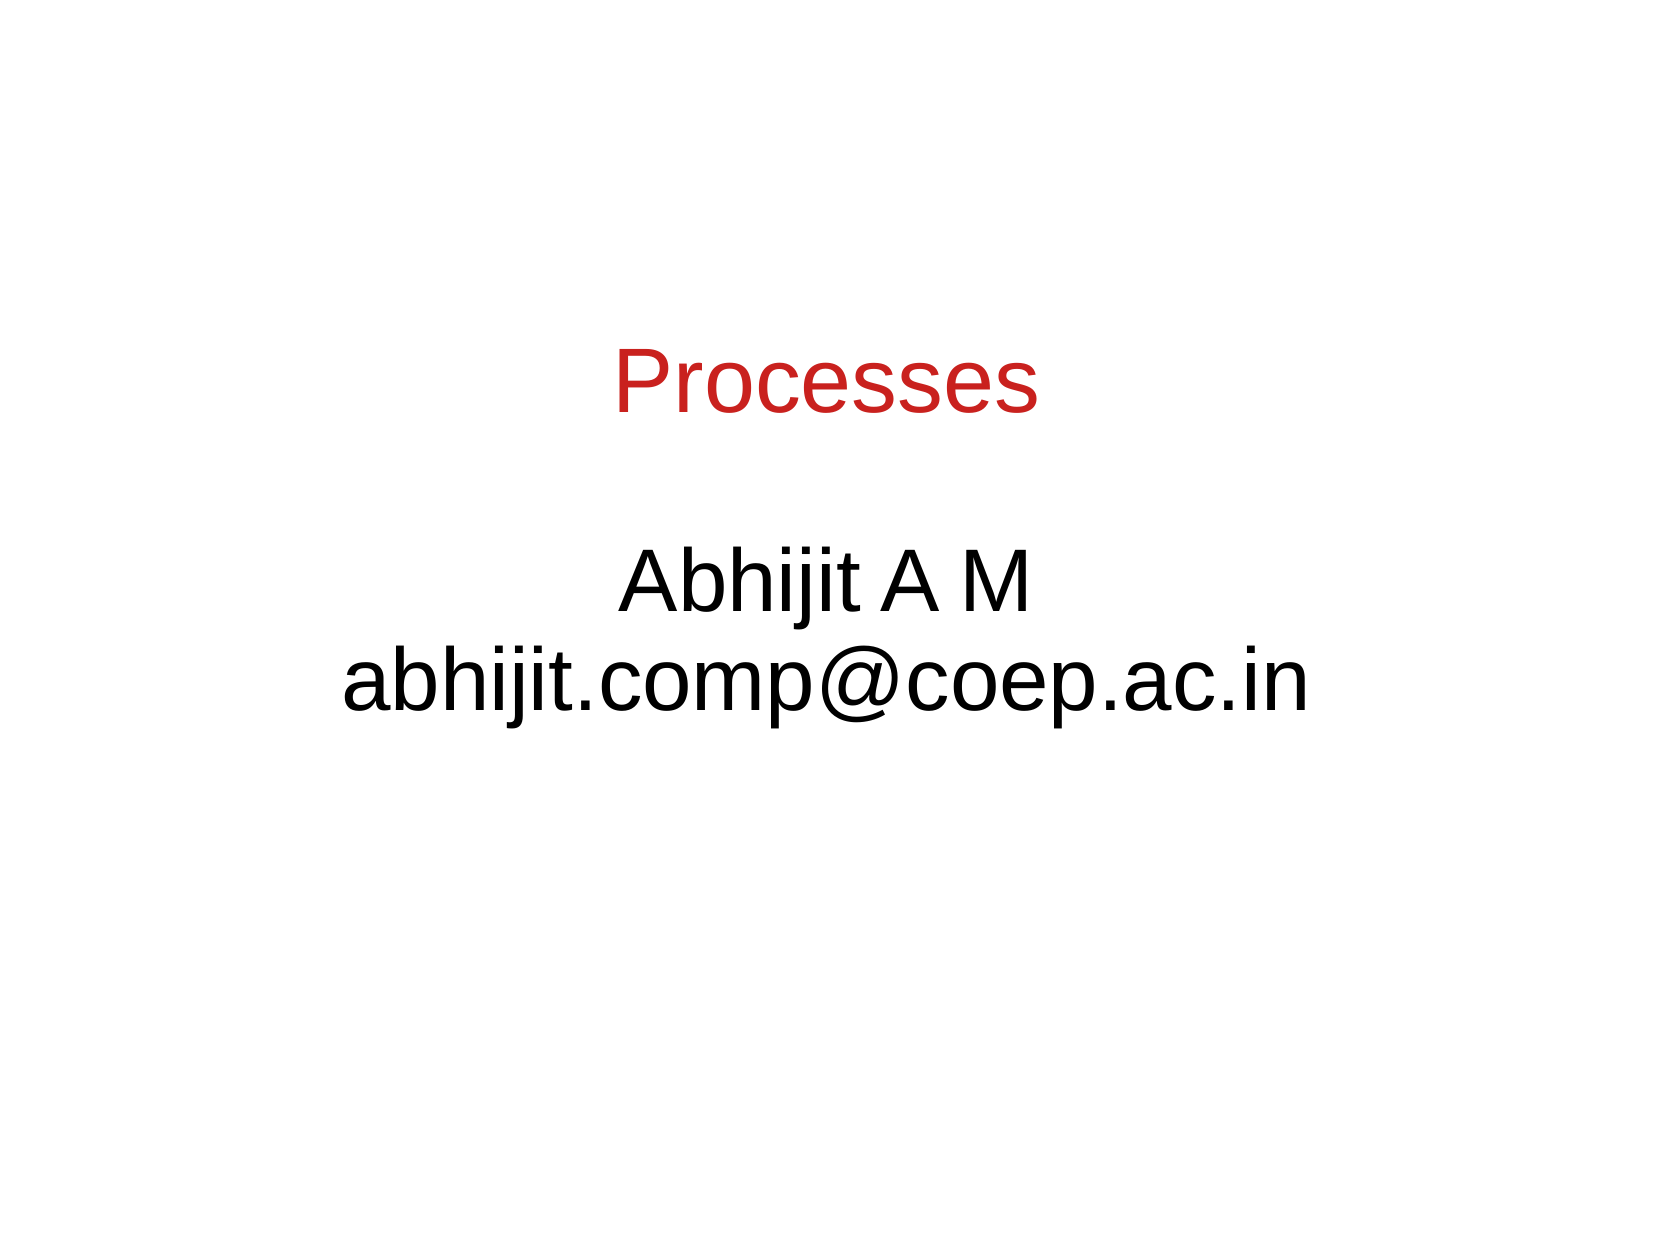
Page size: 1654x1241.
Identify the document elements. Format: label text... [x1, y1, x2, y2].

subtitle Processes Abhijit A M abhijit.comp@coep.ac.in [82, 49, 1571, 1010]
